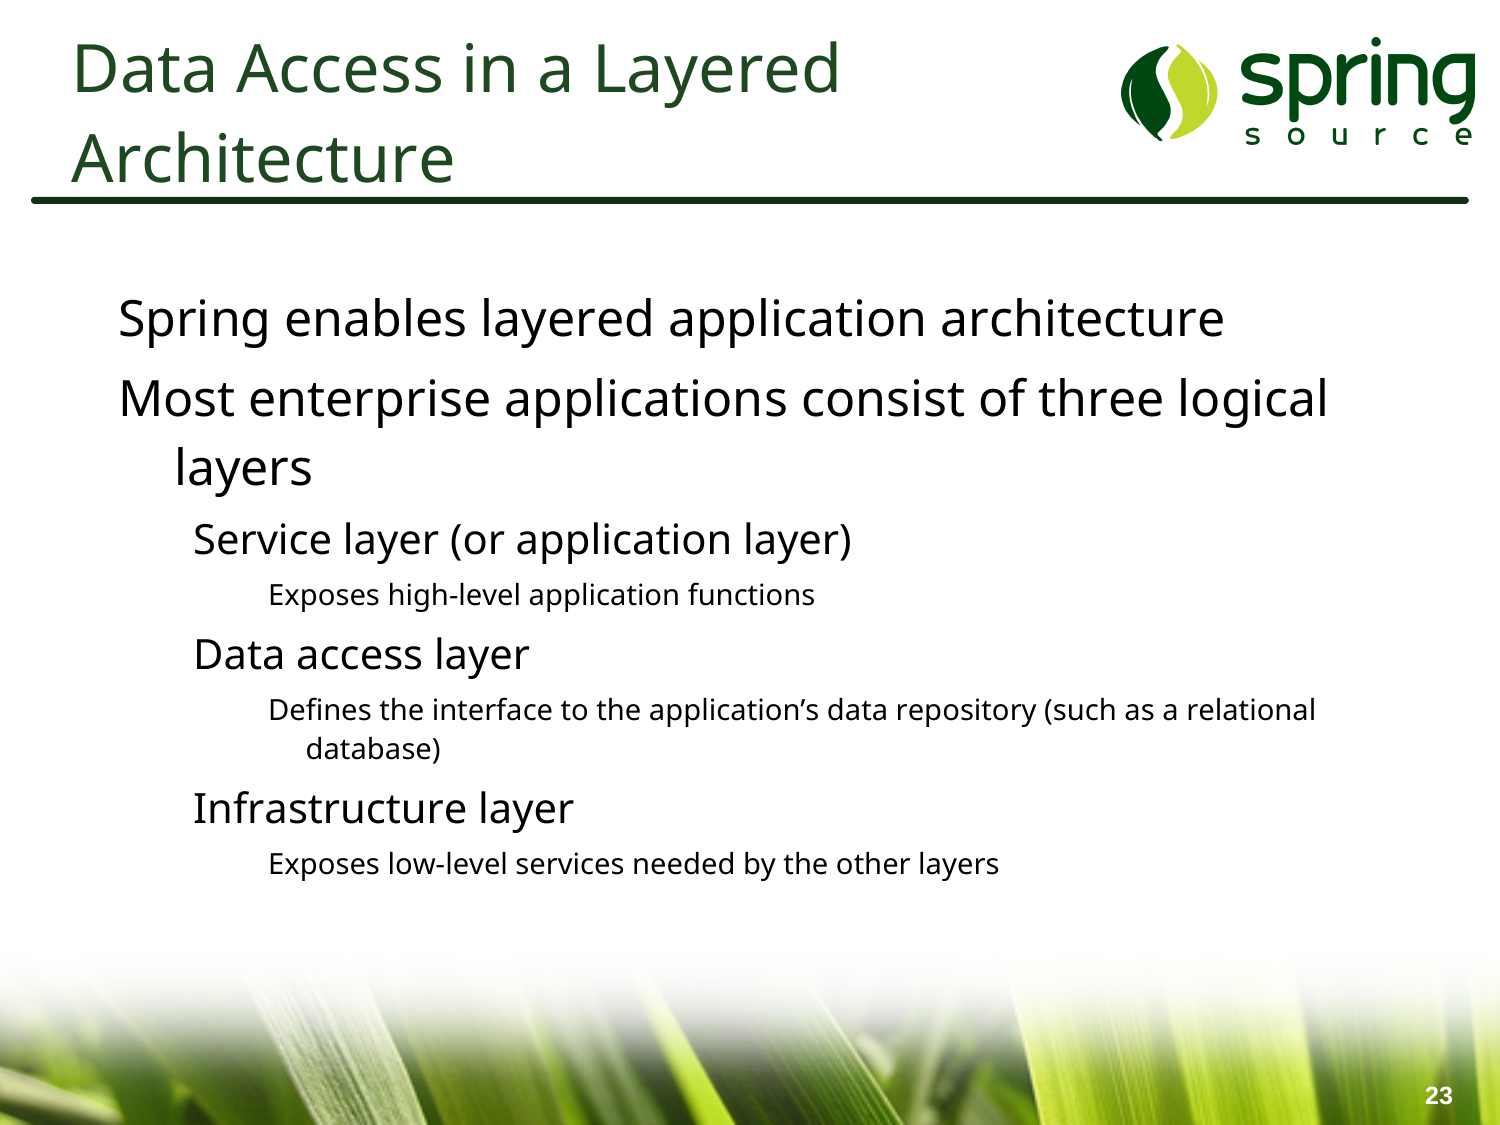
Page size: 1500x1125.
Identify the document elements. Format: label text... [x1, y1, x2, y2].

list Spring enables layered application architecture Most enterprise applications consist of three logical layers Service layer (or application layer) Exposes high-level application functions Data access layer Defines the interface to the application’s data repository (such as a relational database) Infrastructure layer Exposes low-level services needed by the other layers [103, 275, 1394, 938]
picture [1121, 37, 1475, 145]
title Data Access in a Layered Architecture [56, 13, 1089, 191]
picture [0, 944, 1500, 1125]
